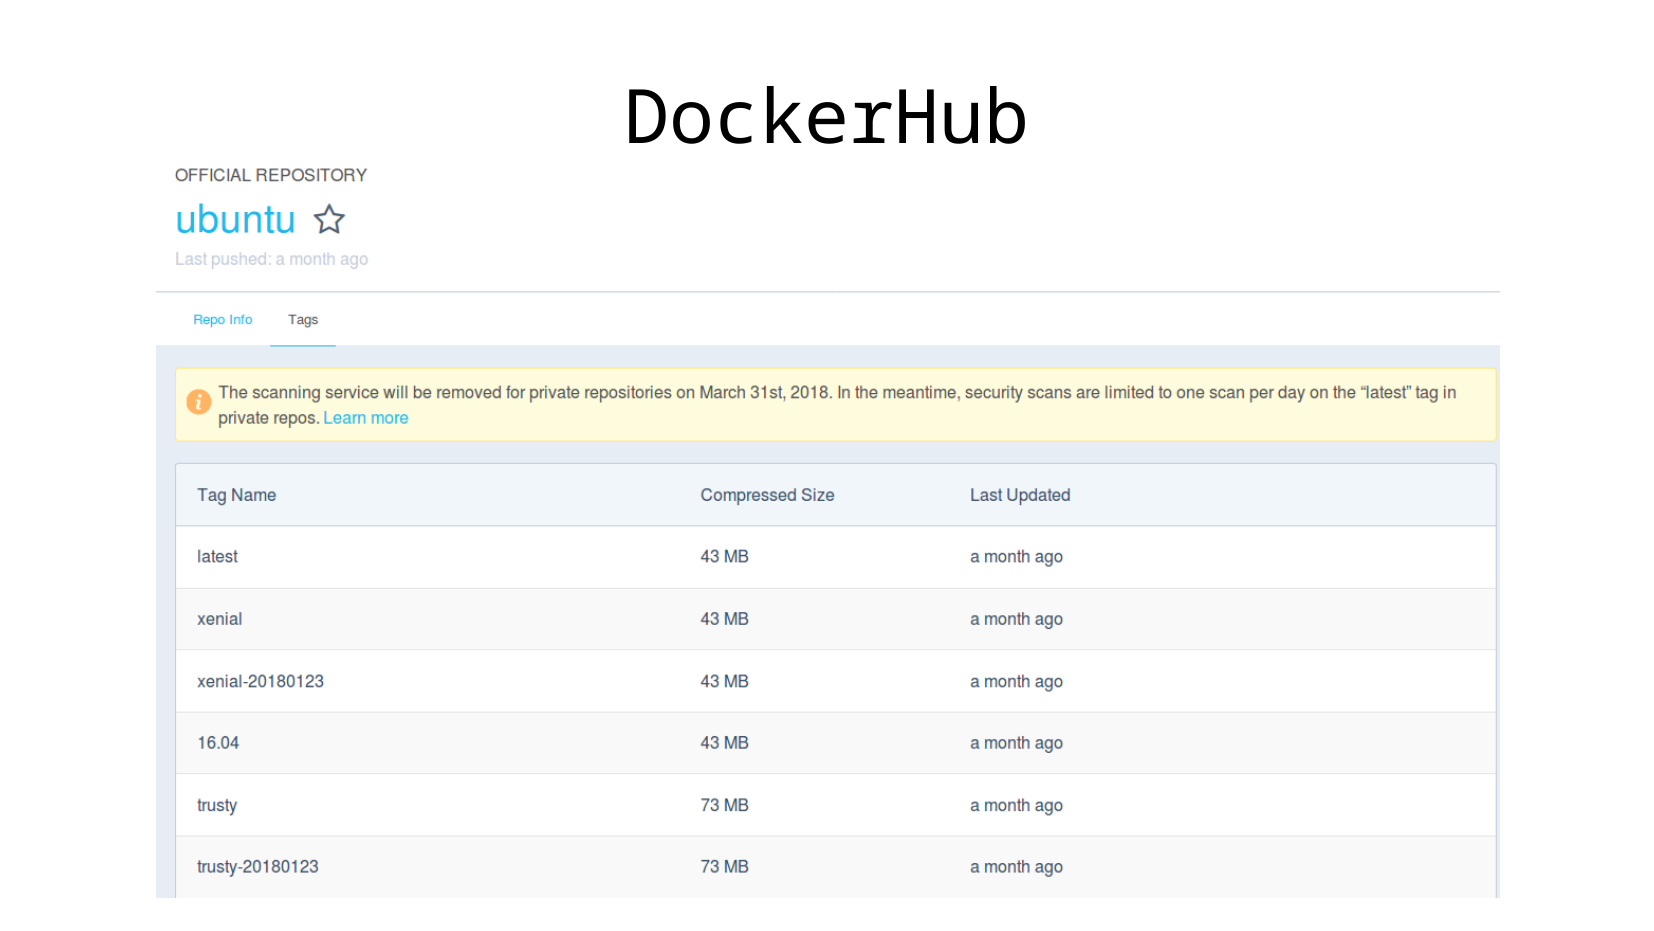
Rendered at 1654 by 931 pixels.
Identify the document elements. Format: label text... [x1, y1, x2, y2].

title DockerHub [82, 37, 1571, 193]
picture [156, 158, 1501, 898]
